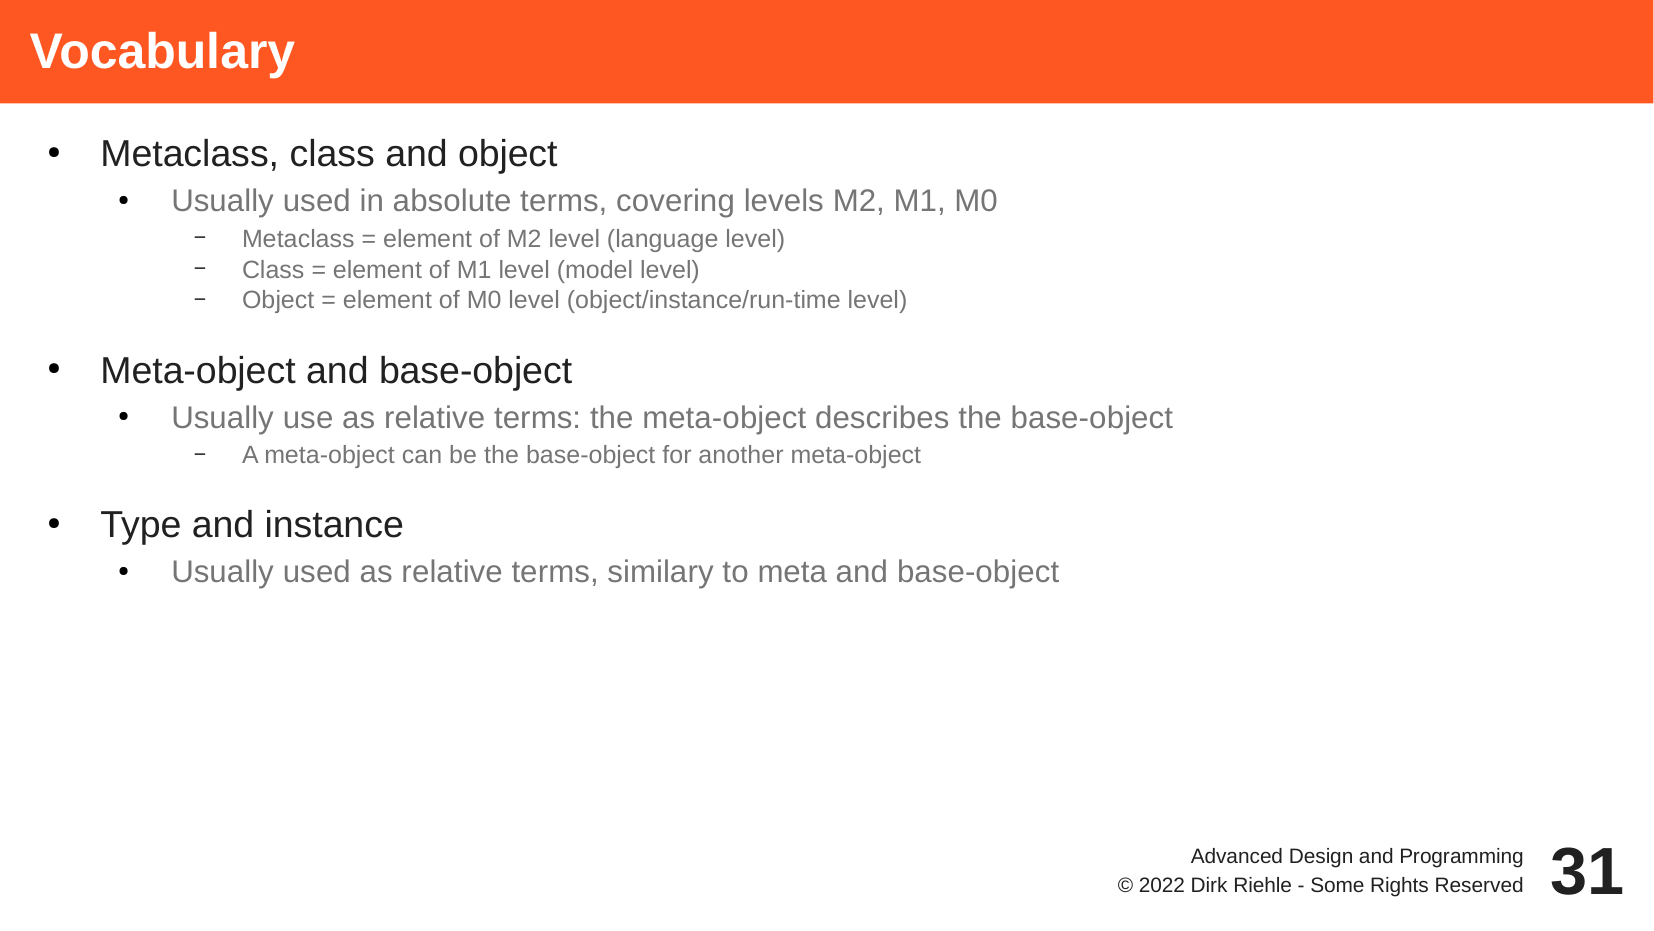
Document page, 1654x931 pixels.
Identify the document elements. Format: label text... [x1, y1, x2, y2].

title Vocabulary [0, 0, 1654, 104]
list Metaclass, class and object Usually used in absolute terms, covering levels M2, M1, M0 Metaclass = element of M2 level (language level) Class = element of M1 level (model level) Object = element of M0 level (object/instance/run-time level) Meta-object and base-object Usually use as relative terms: the meta-object describes the base-object A meta-object can be the base-object for another meta-object Type and instance Usually used as relative terms, similary to meta and base-object [29, 132, 1625, 813]
